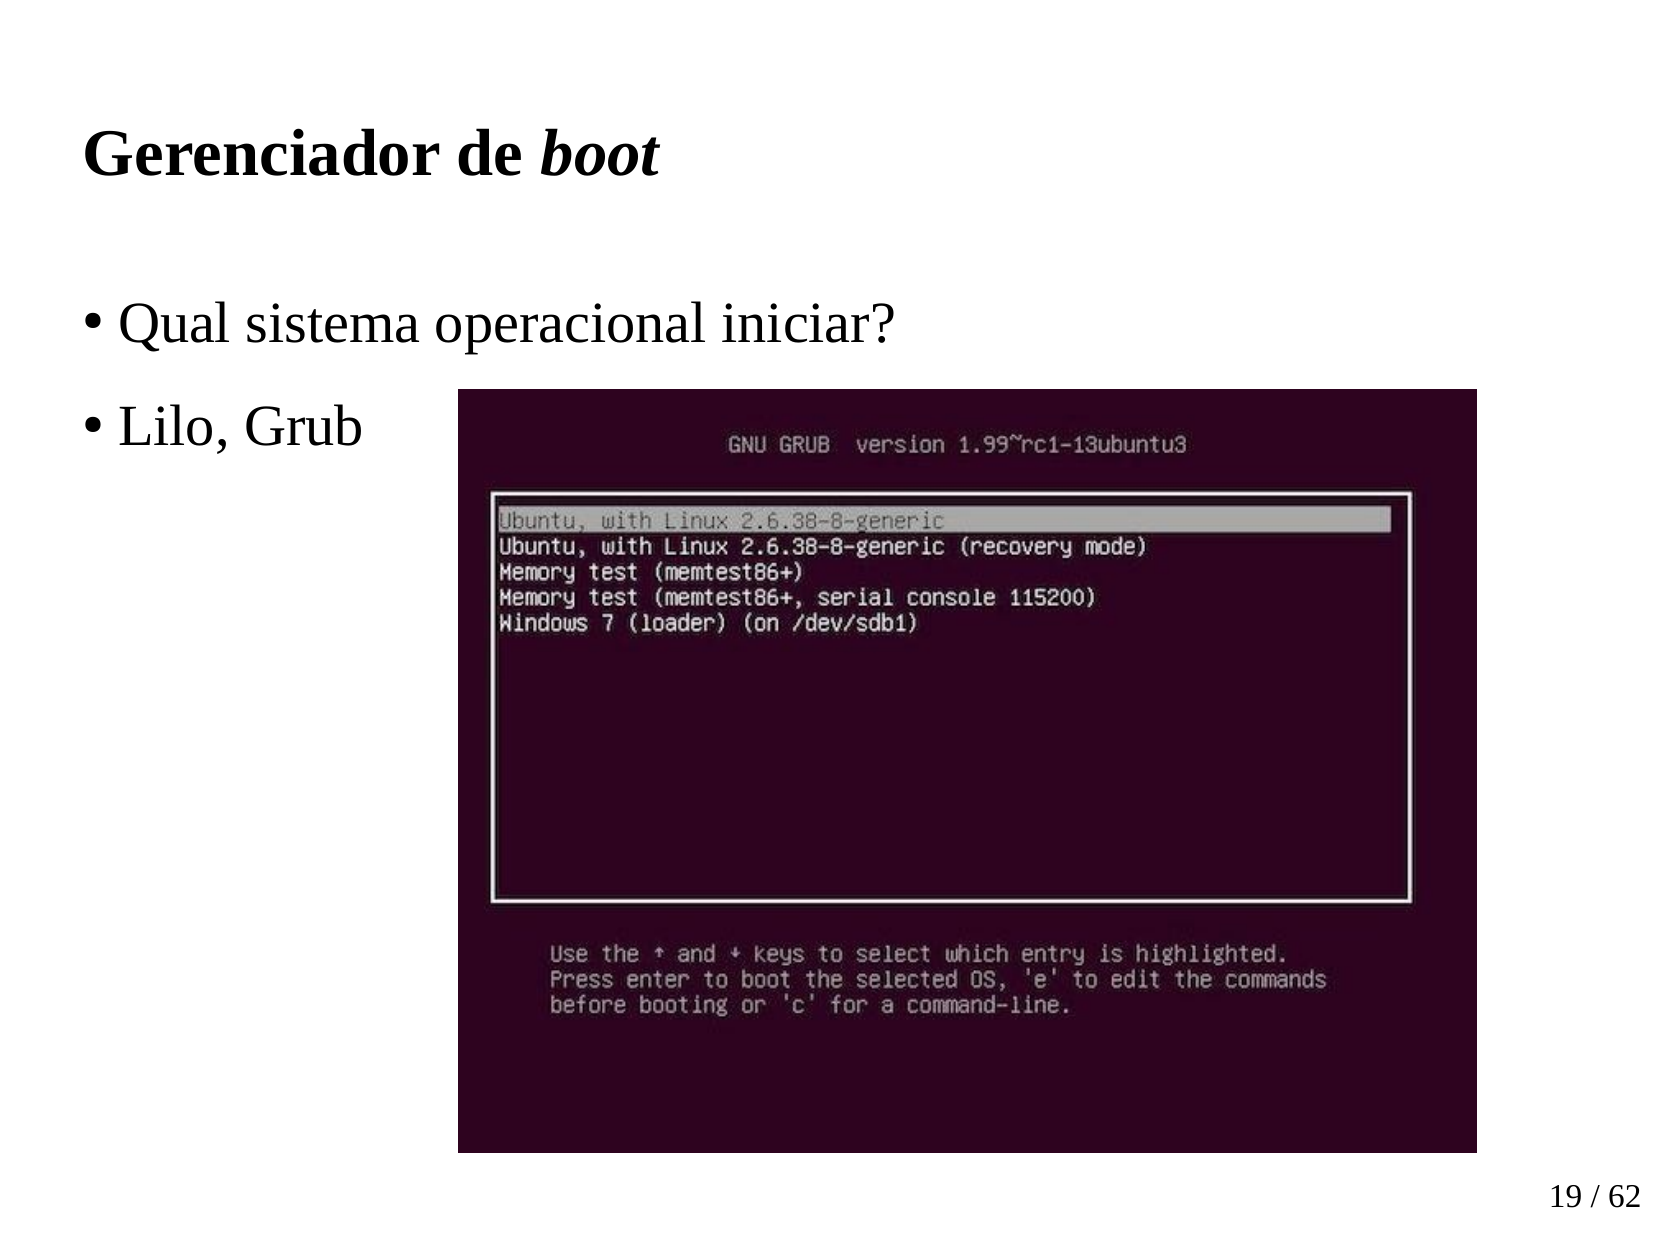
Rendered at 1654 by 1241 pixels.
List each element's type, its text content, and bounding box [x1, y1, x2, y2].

title Gerenciador de boot [82, 49, 1571, 257]
picture [458, 389, 1477, 1154]
list Qual sistema operacional iniciar? Lilo, Grub [82, 290, 1571, 1111]
